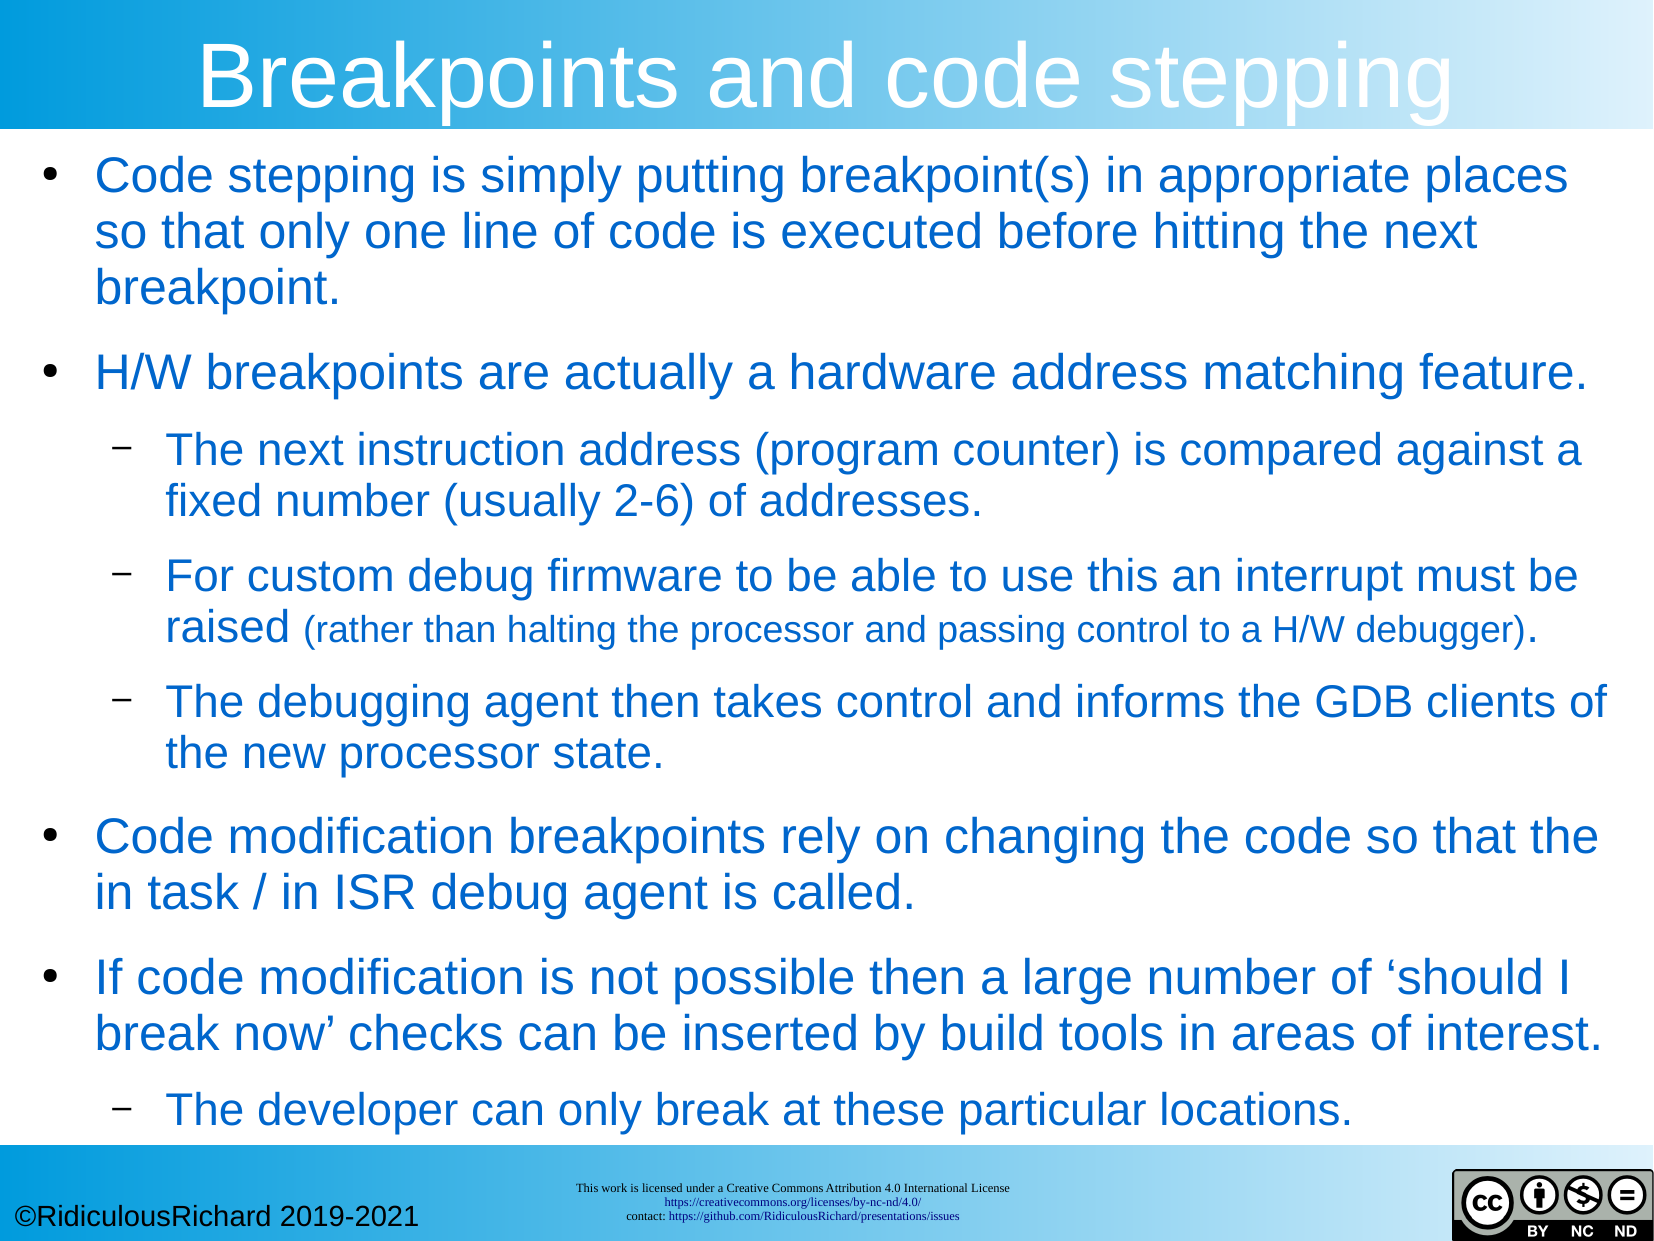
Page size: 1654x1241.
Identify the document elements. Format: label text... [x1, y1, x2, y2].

list Code stepping is simply putting breakpoint(s) in appropriate places so that only one line of code is executed before hitting the next breakpoint. H/W breakpoints are actually a hardware address matching feature. The next instruction address (program counter) is compared against a fixed number (usually 2-6) of addresses. For custom debug firmware to be able to use this an interrupt must be raised (rather than halting the processor and passing control to a H/W debugger). The debugging agent then takes control and informs the GDB clients of the new processor state. Code modification breakpoints rely on changing the code so that the in task / in ISR debug agent is called. If code modification is not possible then a large number of ‘should I break now’ checks can be inserted by build tools in areas of interest. The developer can only break at these particular locations. [23, 147, 1630, 1105]
picture [138, 1146, 142, 1241]
title Breakpoints and code stepping [82, 23, 1571, 129]
picture [1452, 1169, 1654, 1241]
